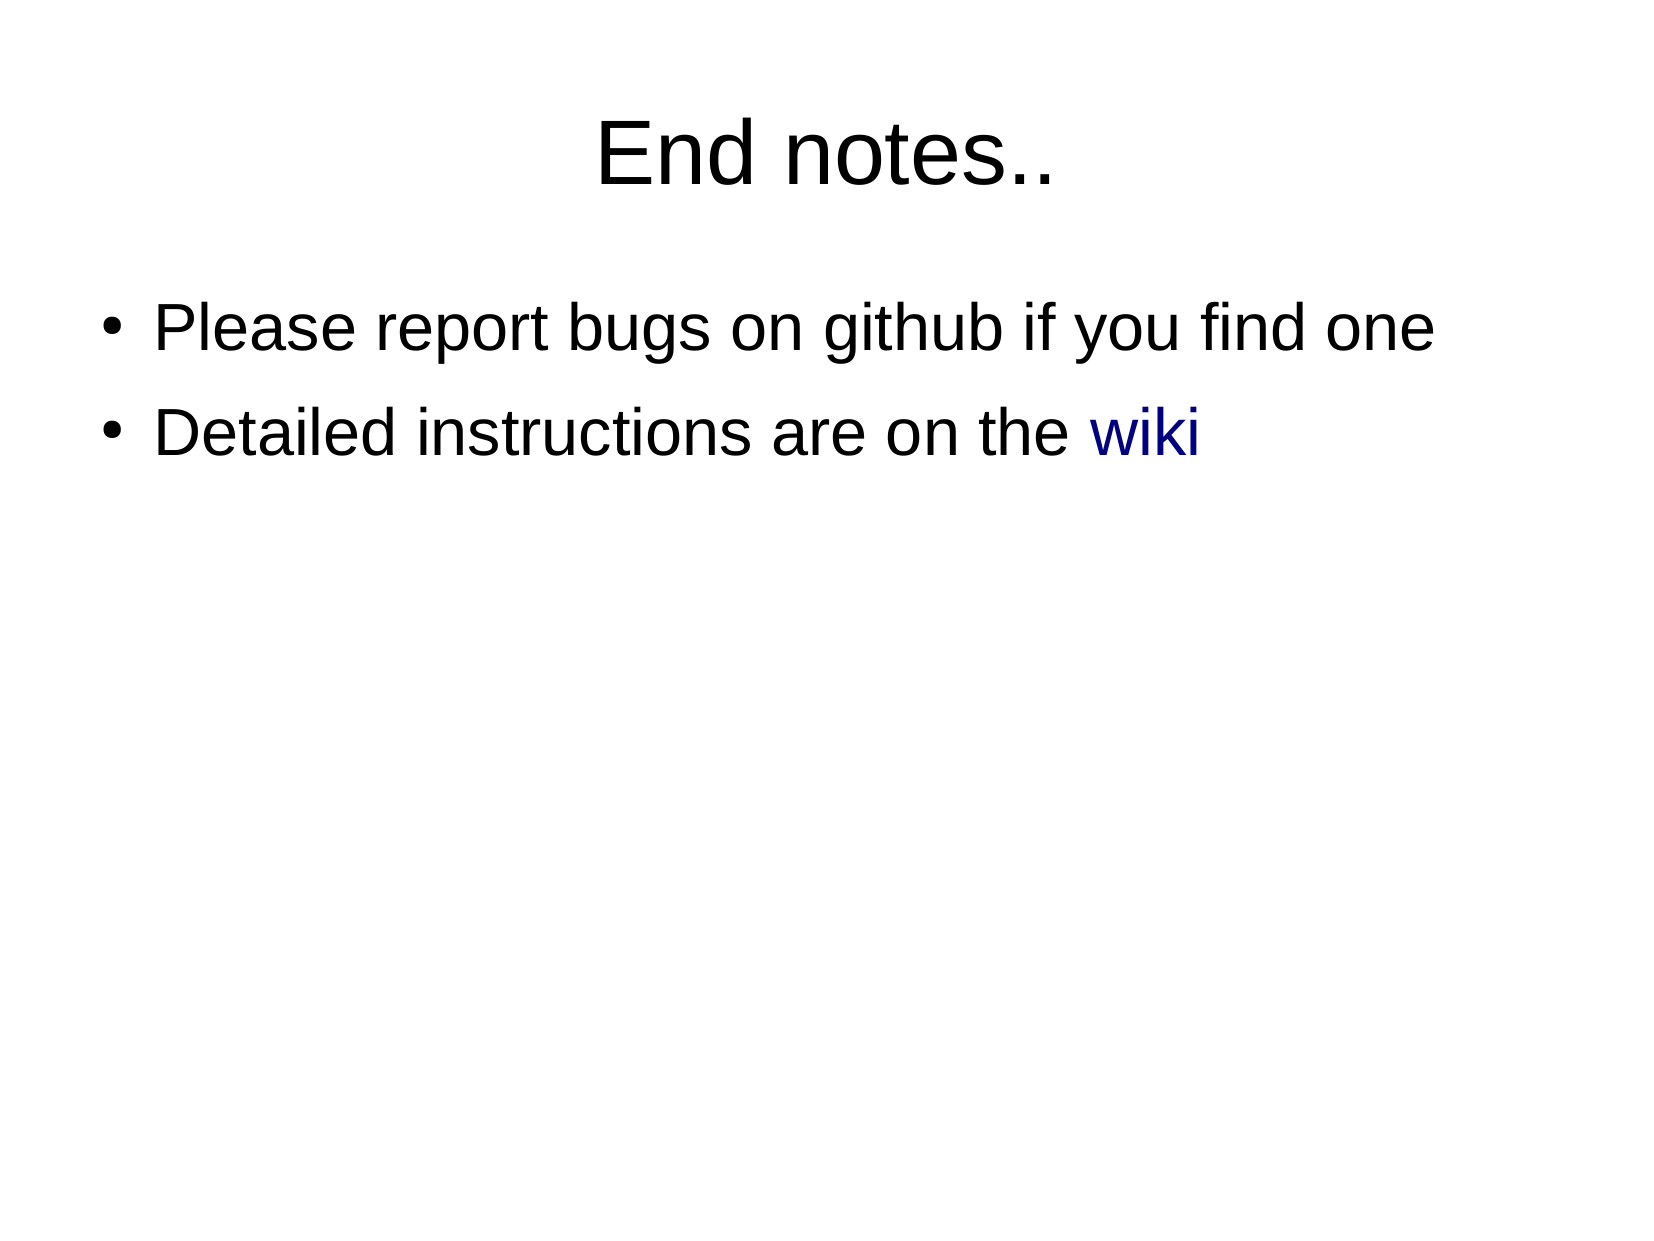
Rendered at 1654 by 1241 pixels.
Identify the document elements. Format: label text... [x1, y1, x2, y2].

title End notes.. [82, 49, 1571, 257]
list Please report bugs on github if you find one Detailed instructions are on the wiki [82, 290, 1571, 1010]
